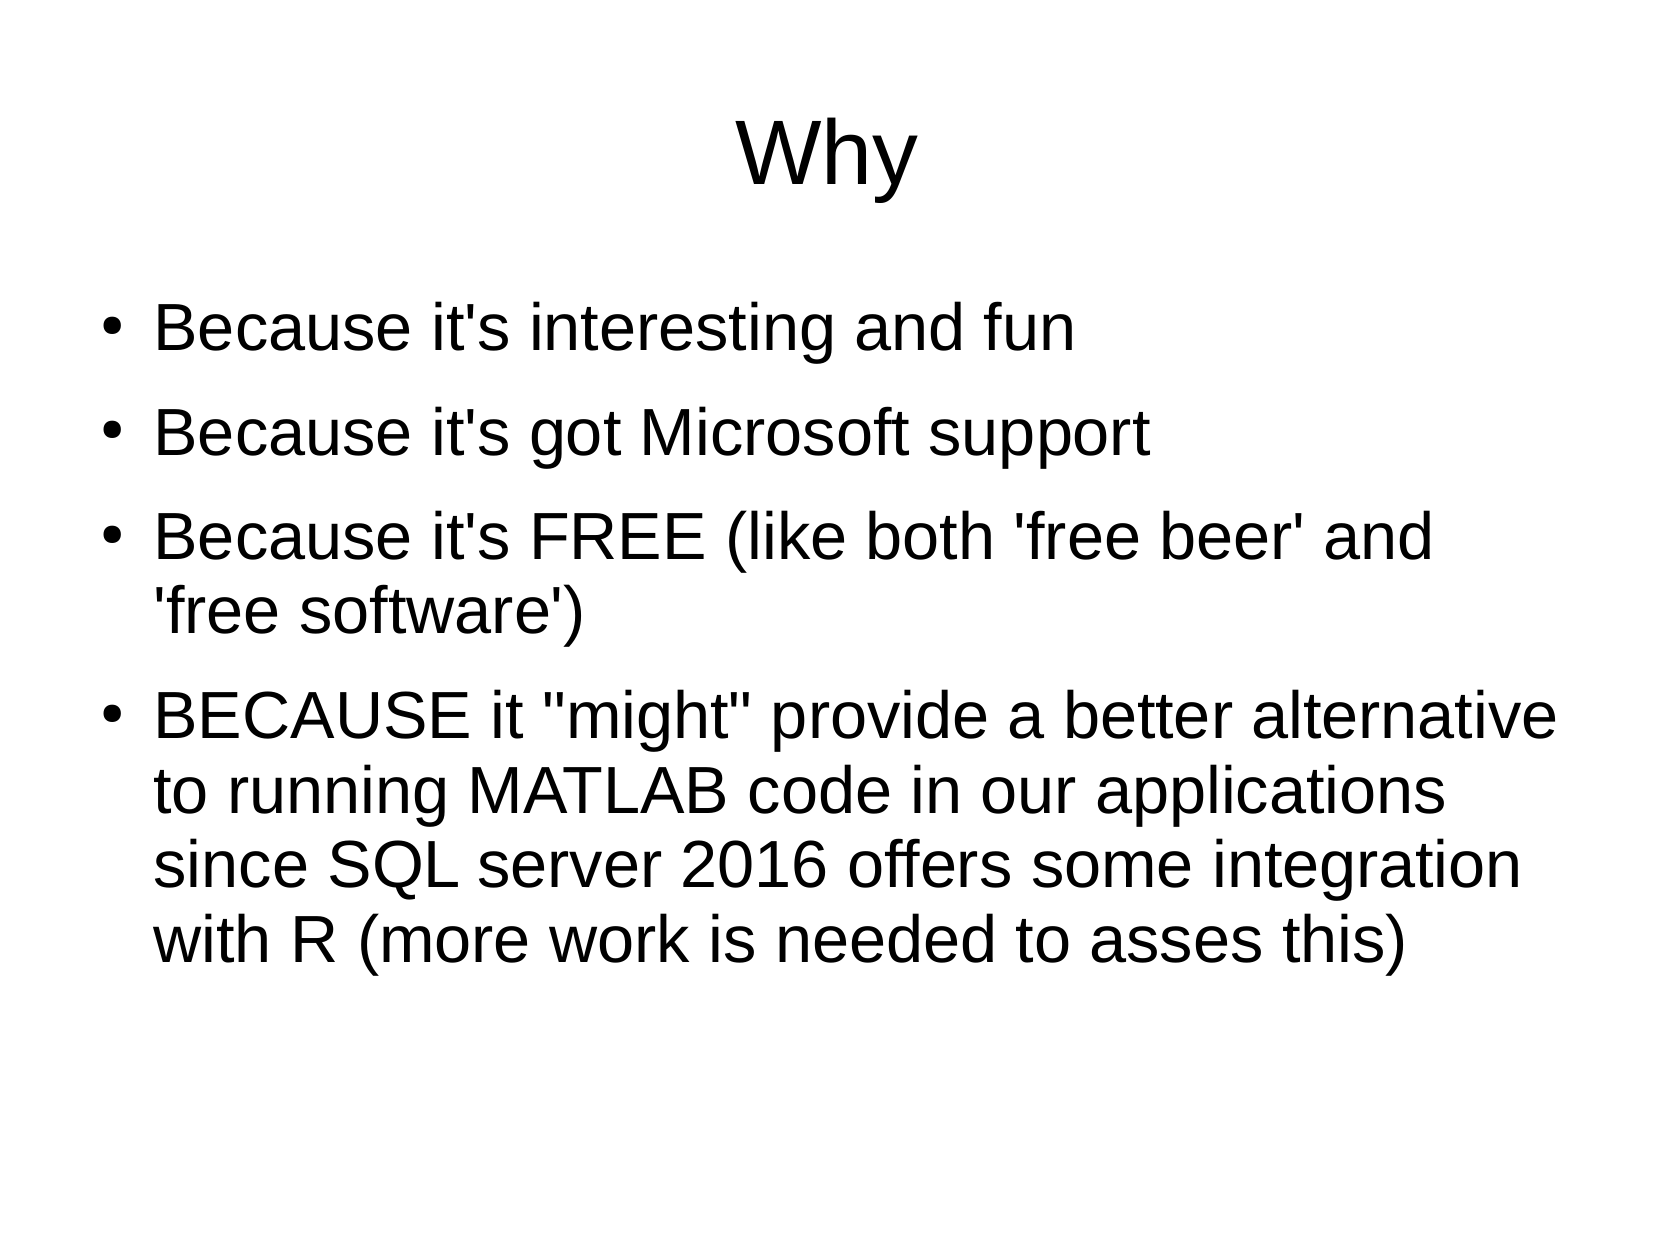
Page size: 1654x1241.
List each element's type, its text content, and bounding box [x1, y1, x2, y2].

title Why [82, 49, 1571, 257]
list Because it's interesting and fun Because it's got Microsoft support Because it's FREE (like both 'free beer' and 'free software') BECAUSE it "might" provide a better alternative to running MATLAB code in our applications since SQL server 2016 offers some integration with R (more work is needed to asses this) [82, 290, 1571, 1010]
